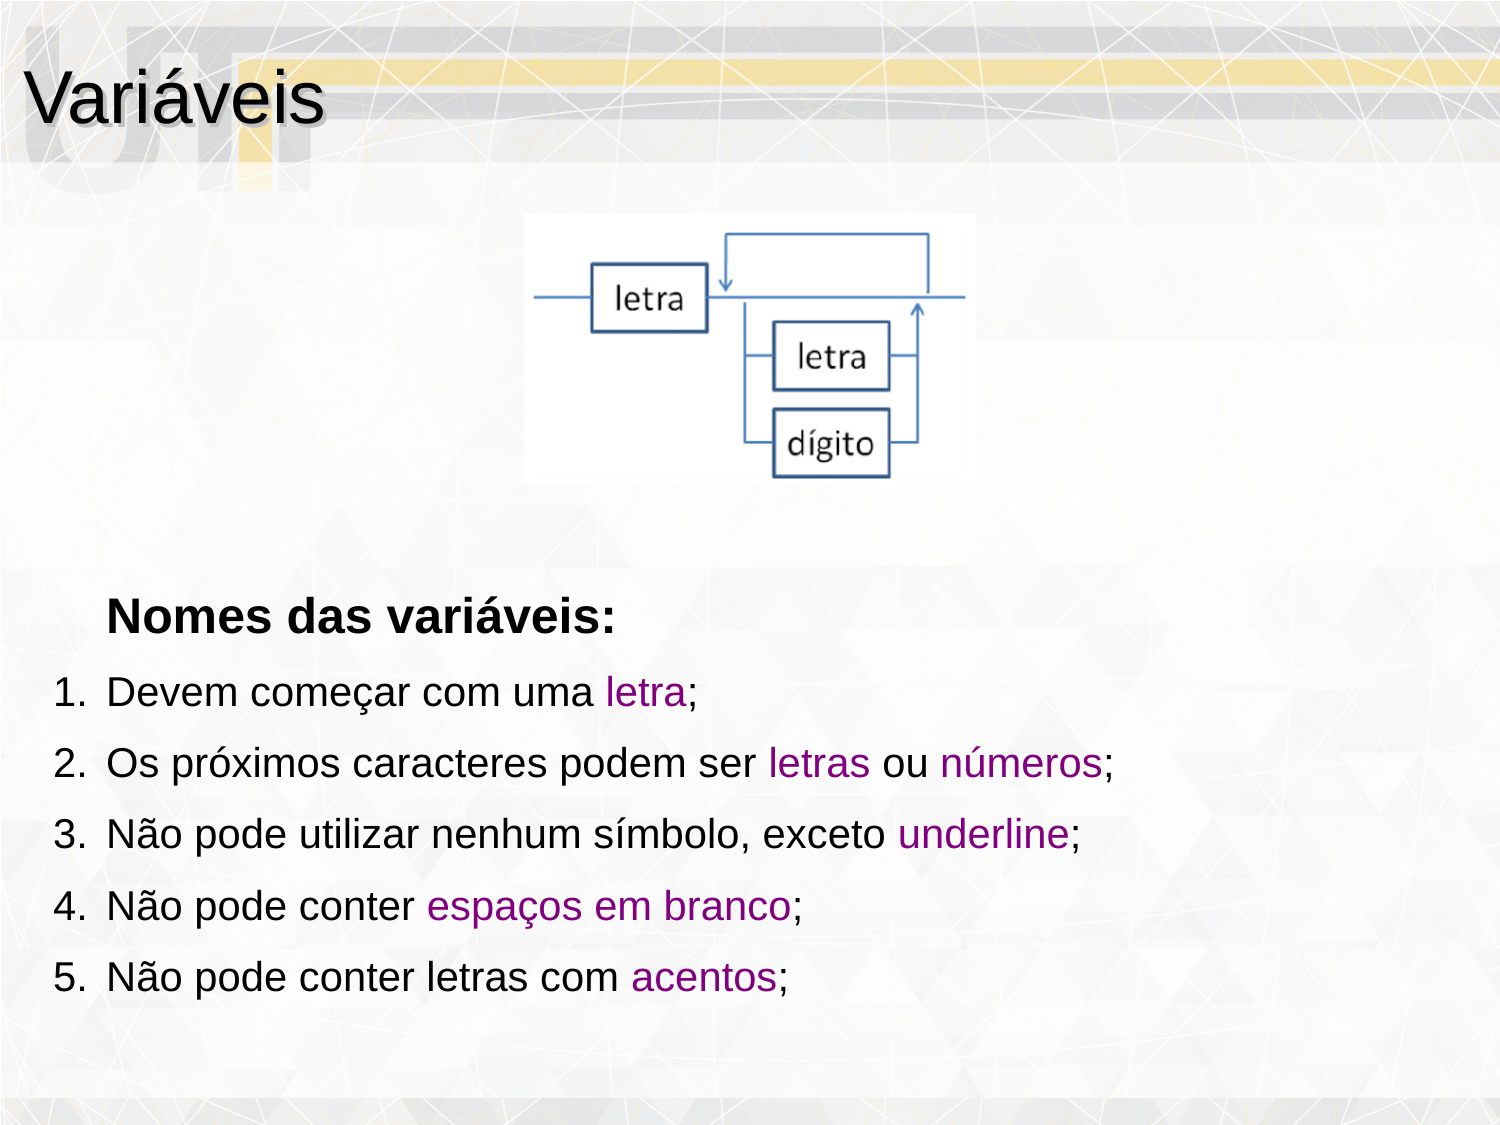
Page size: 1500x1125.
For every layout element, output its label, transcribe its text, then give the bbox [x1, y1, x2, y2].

picture [524, 213, 976, 485]
list Nomes das variáveis: Devem começar com uma letra; Os próximos caracteres podem ser letras ou números; Não pode utilizar nenhum símbolo, exceto underline; Não pode conter espaços em branco; Não pode conter letras com acentos; [35, 224, 1477, 1087]
title Variáveis [23, 18, 1489, 178]
